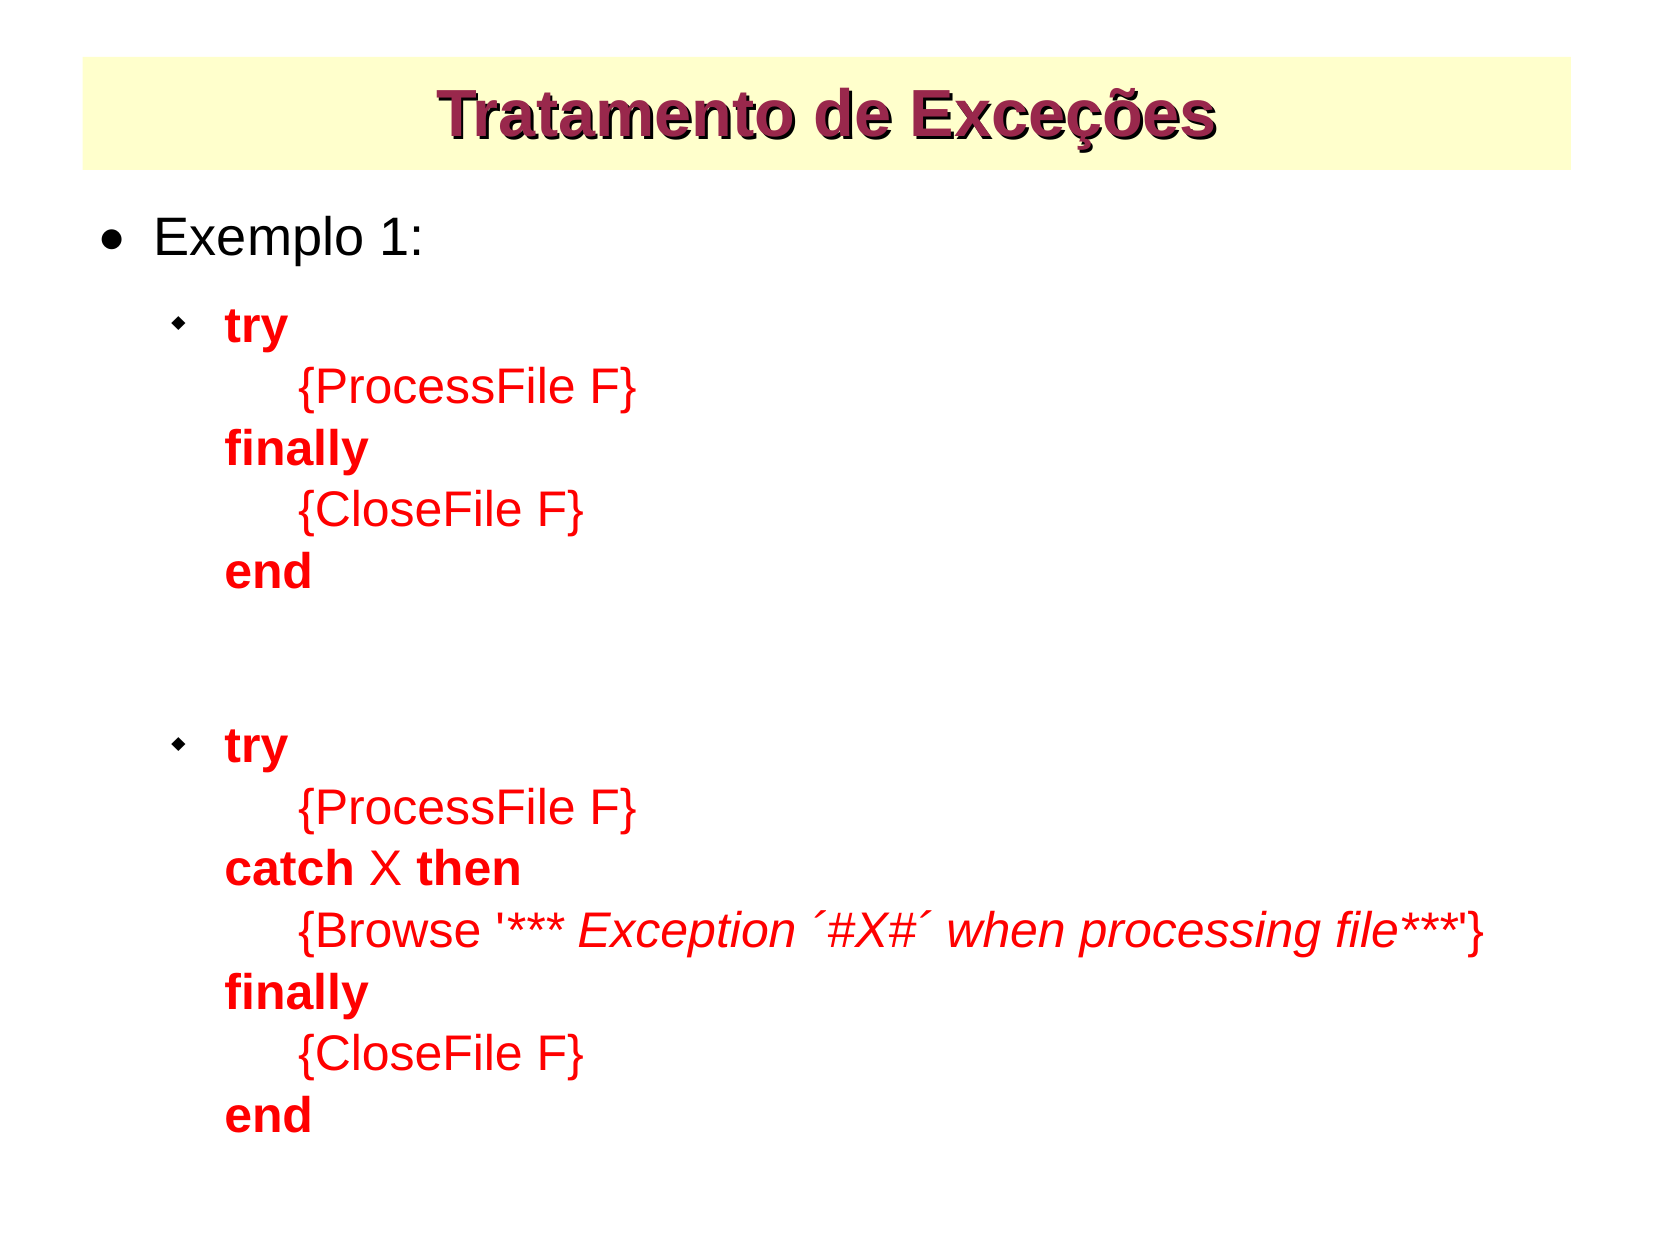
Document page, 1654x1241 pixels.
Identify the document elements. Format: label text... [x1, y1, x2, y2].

list Exemplo 1: try {ProcessFile F} finally {CloseFile F} end try {ProcessFile F} catch X then {Browse '*** Exception ´#X#´ when processing file***'} finally {CloseFile F} end [82, 206, 1571, 1153]
title Tratamento de Exceções [82, 56, 1571, 170]
